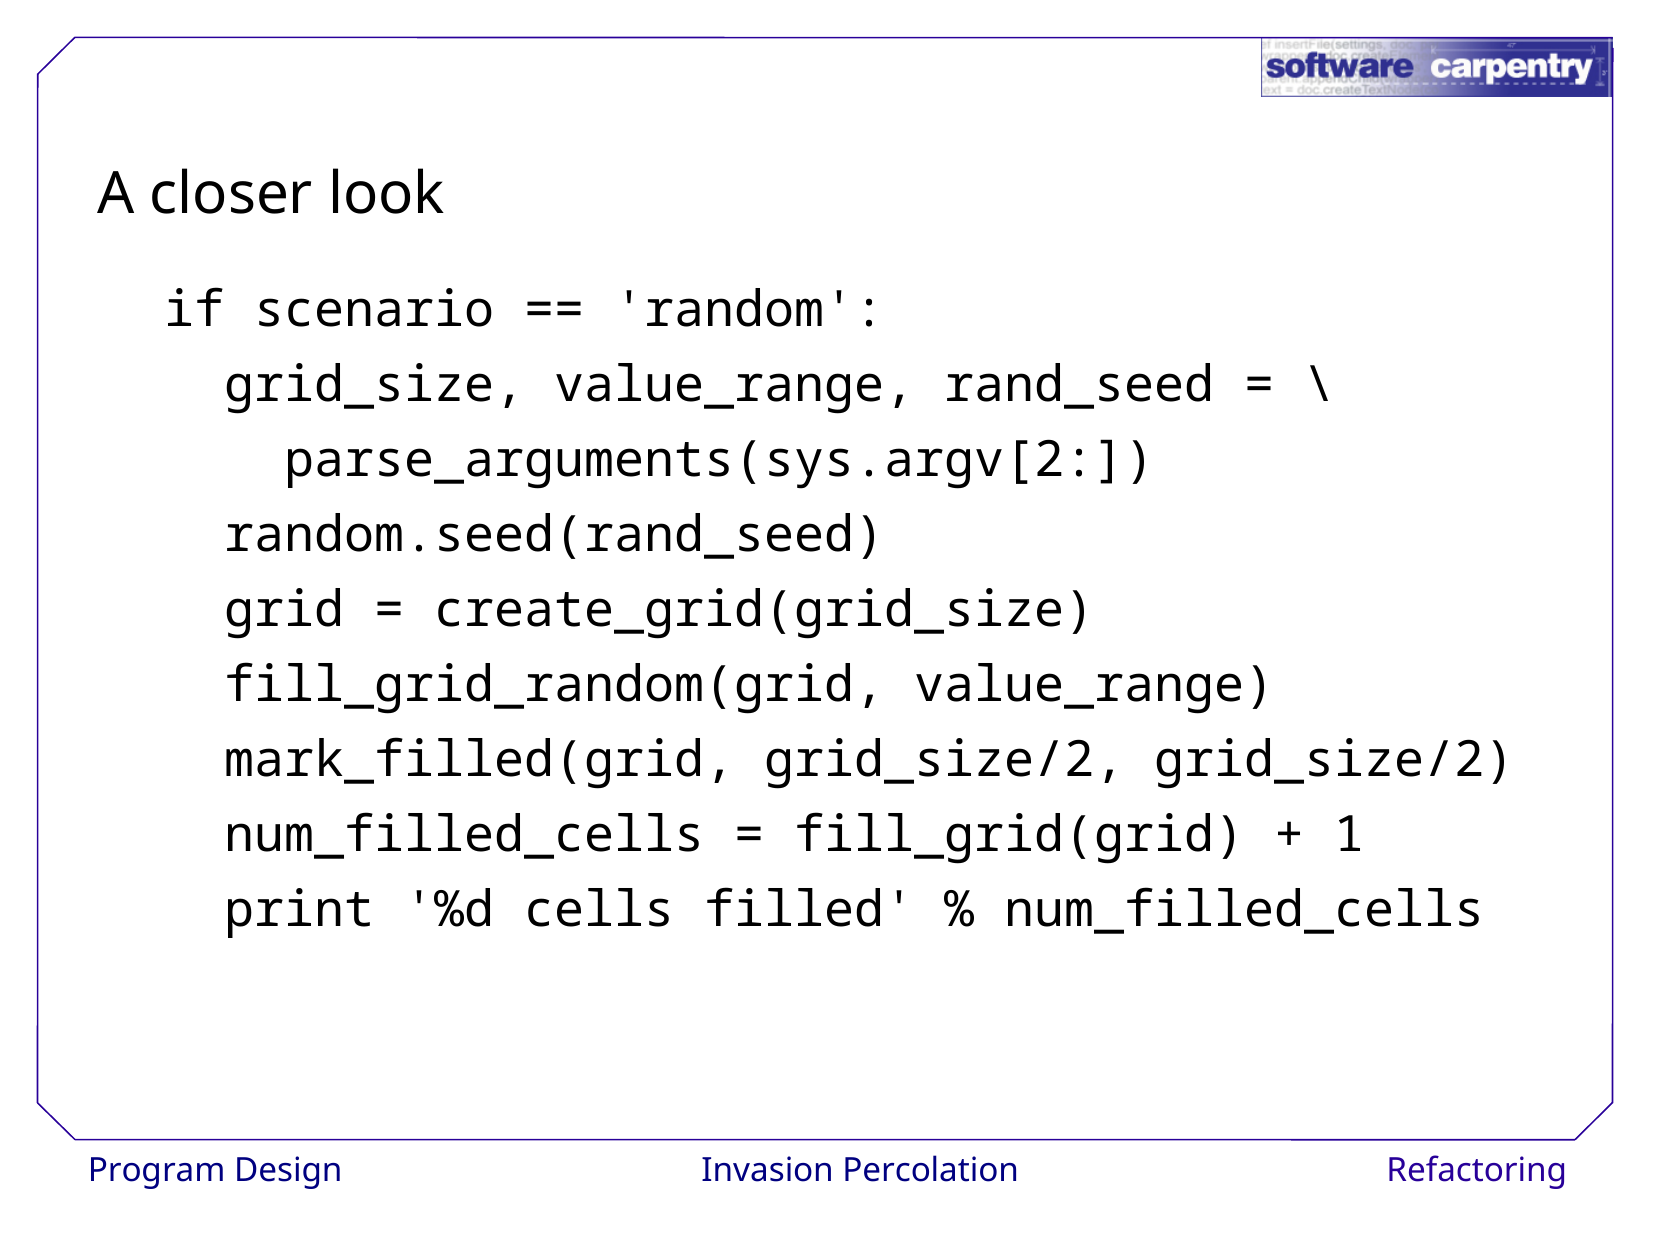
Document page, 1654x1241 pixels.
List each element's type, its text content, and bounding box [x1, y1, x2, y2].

text_box A closer look [82, 112, 610, 233]
text_box if scenario == 'random': grid_size, value_range, rand_seed = \ parse_arguments(sys.argv[2:]) random.seed(rand_seed) grid = create_grid(grid_size) fill_grid_random(grid, value_range) mark_filled(grid, grid_size/2, grid_size/2) num_filled_cells = fill_grid(grid) + 1 print '%d cells filled' % num_filled_cells [89, 253, 1508, 1020]
picture [1261, 39, 1613, 97]
